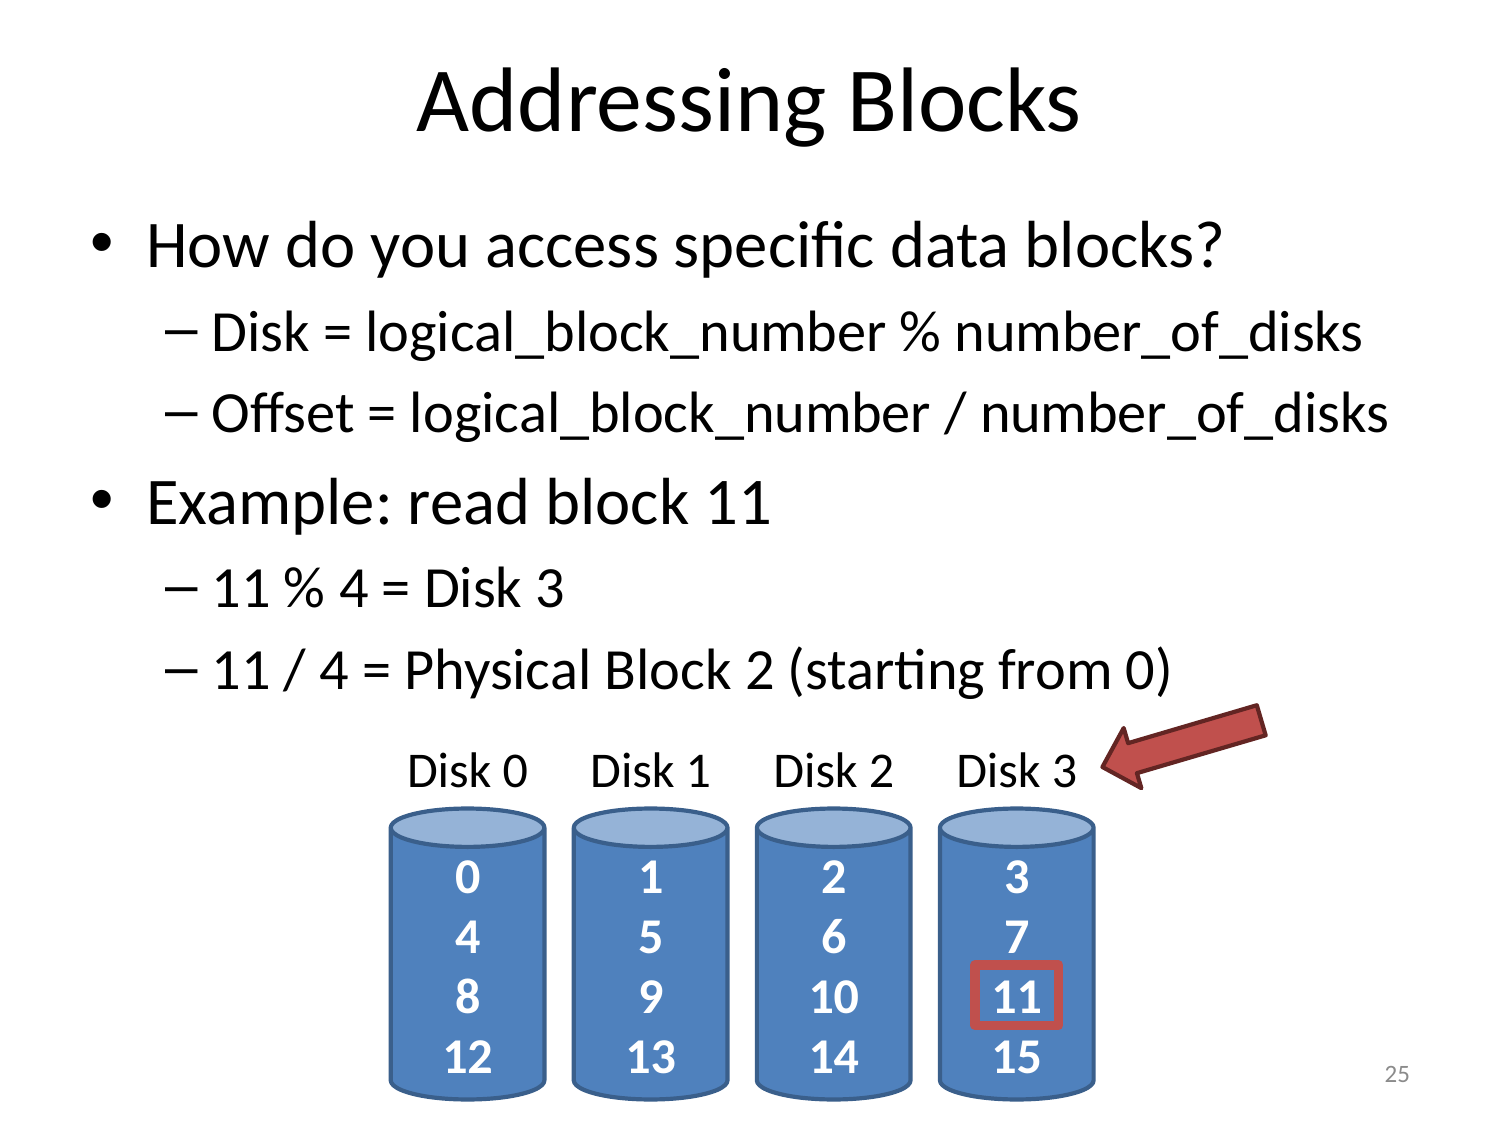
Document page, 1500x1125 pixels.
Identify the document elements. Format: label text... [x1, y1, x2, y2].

text_box 0 4 8 12 [390, 829, 545, 1100]
list How do you access specific data blocks? Disk = logical_block_number % number_of_disks Offset = logical_block_number / number_of_disks Example: read block 11 11 % 4 = Disk 3 11 / 4 = Physical Block 2 (starting from 0) [75, 193, 1425, 1040]
text_box Disk 3 [941, 730, 1093, 805]
table_header Disk 3 [390, 808, 545, 847]
text_box 1 5 9 13 [573, 829, 728, 1100]
text_box 2 6 10 14 [756, 829, 911, 1100]
title Addressing Blocks [75, 1, 1425, 189]
table_cell 0 [573, 808, 728, 847]
text_box Disk 2 [758, 730, 909, 805]
text_box Disk 0 [392, 730, 543, 805]
text_box [1102, 705, 1266, 789]
table_cell 1 [756, 808, 911, 847]
text_box 3 7 11 15 [939, 829, 1094, 1100]
slide_number <number> [1074, 1042, 1425, 1103]
table_cell 0 ^ 0 ^ 1 ^ 1 = 0 [939, 808, 1094, 847]
text_box Disk 1 [575, 730, 726, 805]
